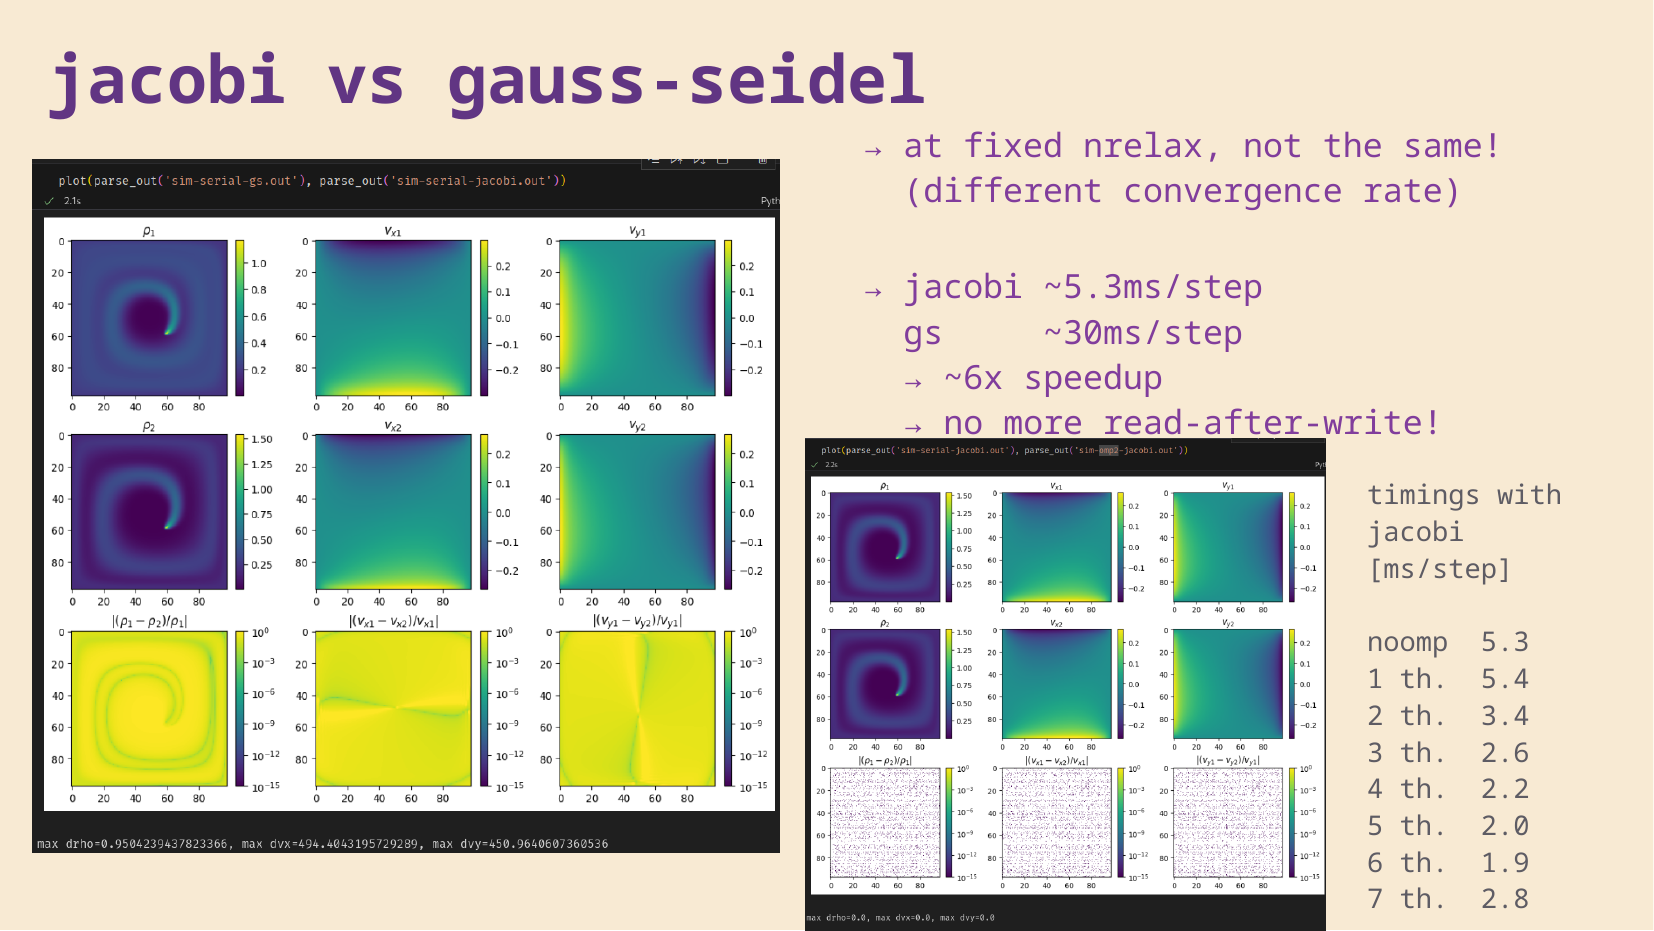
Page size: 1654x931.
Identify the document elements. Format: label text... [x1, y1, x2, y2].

title jacobi vs gauss-seidel [29, 0, 945, 160]
picture [805, 438, 1326, 931]
picture [32, 159, 780, 853]
text_box timings with jacobi [ms/step] noomp 5.3 1 th. 5.4 2 th. 3.4 3 th. 2.6 4 th. 2.2 5 th. 2.0 6 th. 1.9 7 th. 2.8 [1352, 468, 1623, 883]
text_box → at fixed nrelax, not the same! (different convergence rate) → jacobi ~5.3ms/step gs ~30ms/step → ~6x speedup → no more read-after-write! [848, 114, 1640, 498]
